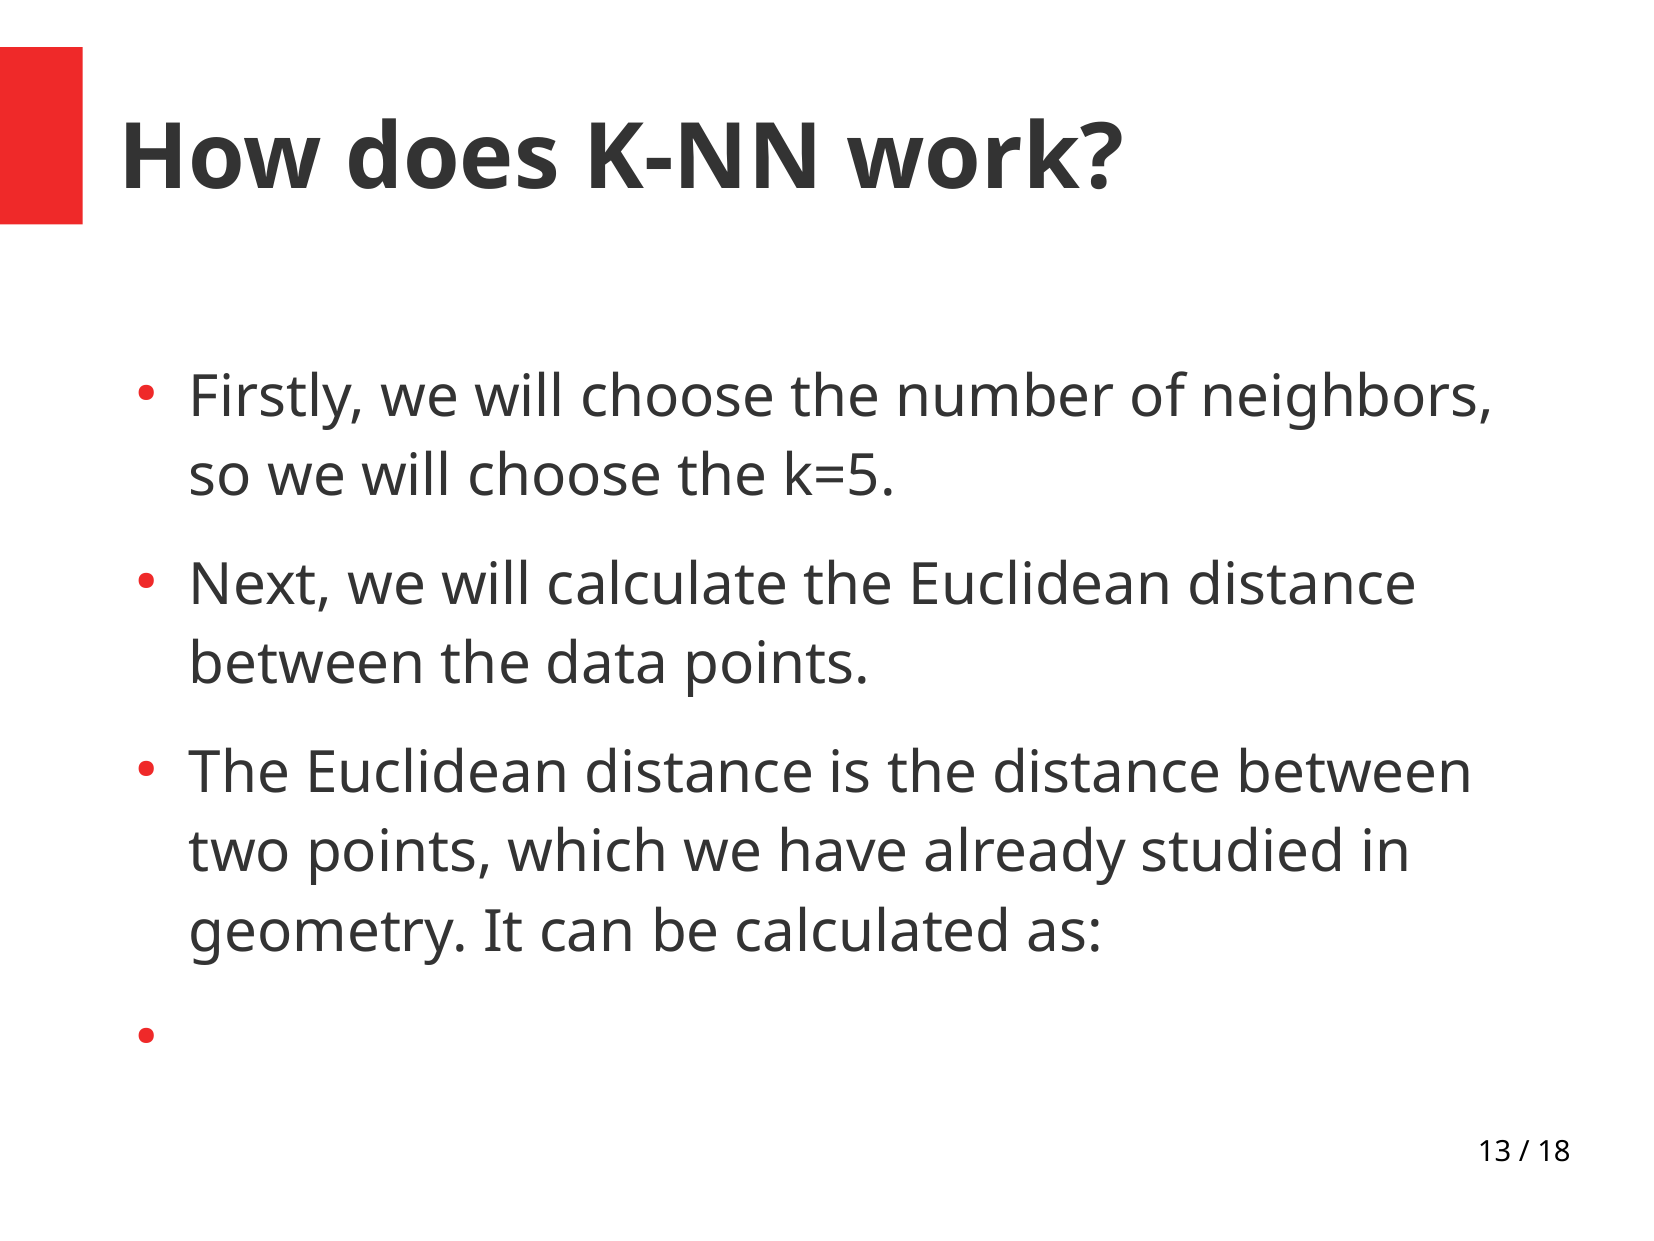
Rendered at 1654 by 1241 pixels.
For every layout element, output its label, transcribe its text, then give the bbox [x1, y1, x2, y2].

list Firstly, we will choose the number of neighbors, so we will choose the k=5. Next, we will calculate the Euclidean distance between the data points. The Euclidean distance is the distance between two points, which we have already studied in geometry. It can be calculated as: [118, 354, 1536, 1074]
title How does K-NN work? [118, 49, 1571, 257]
